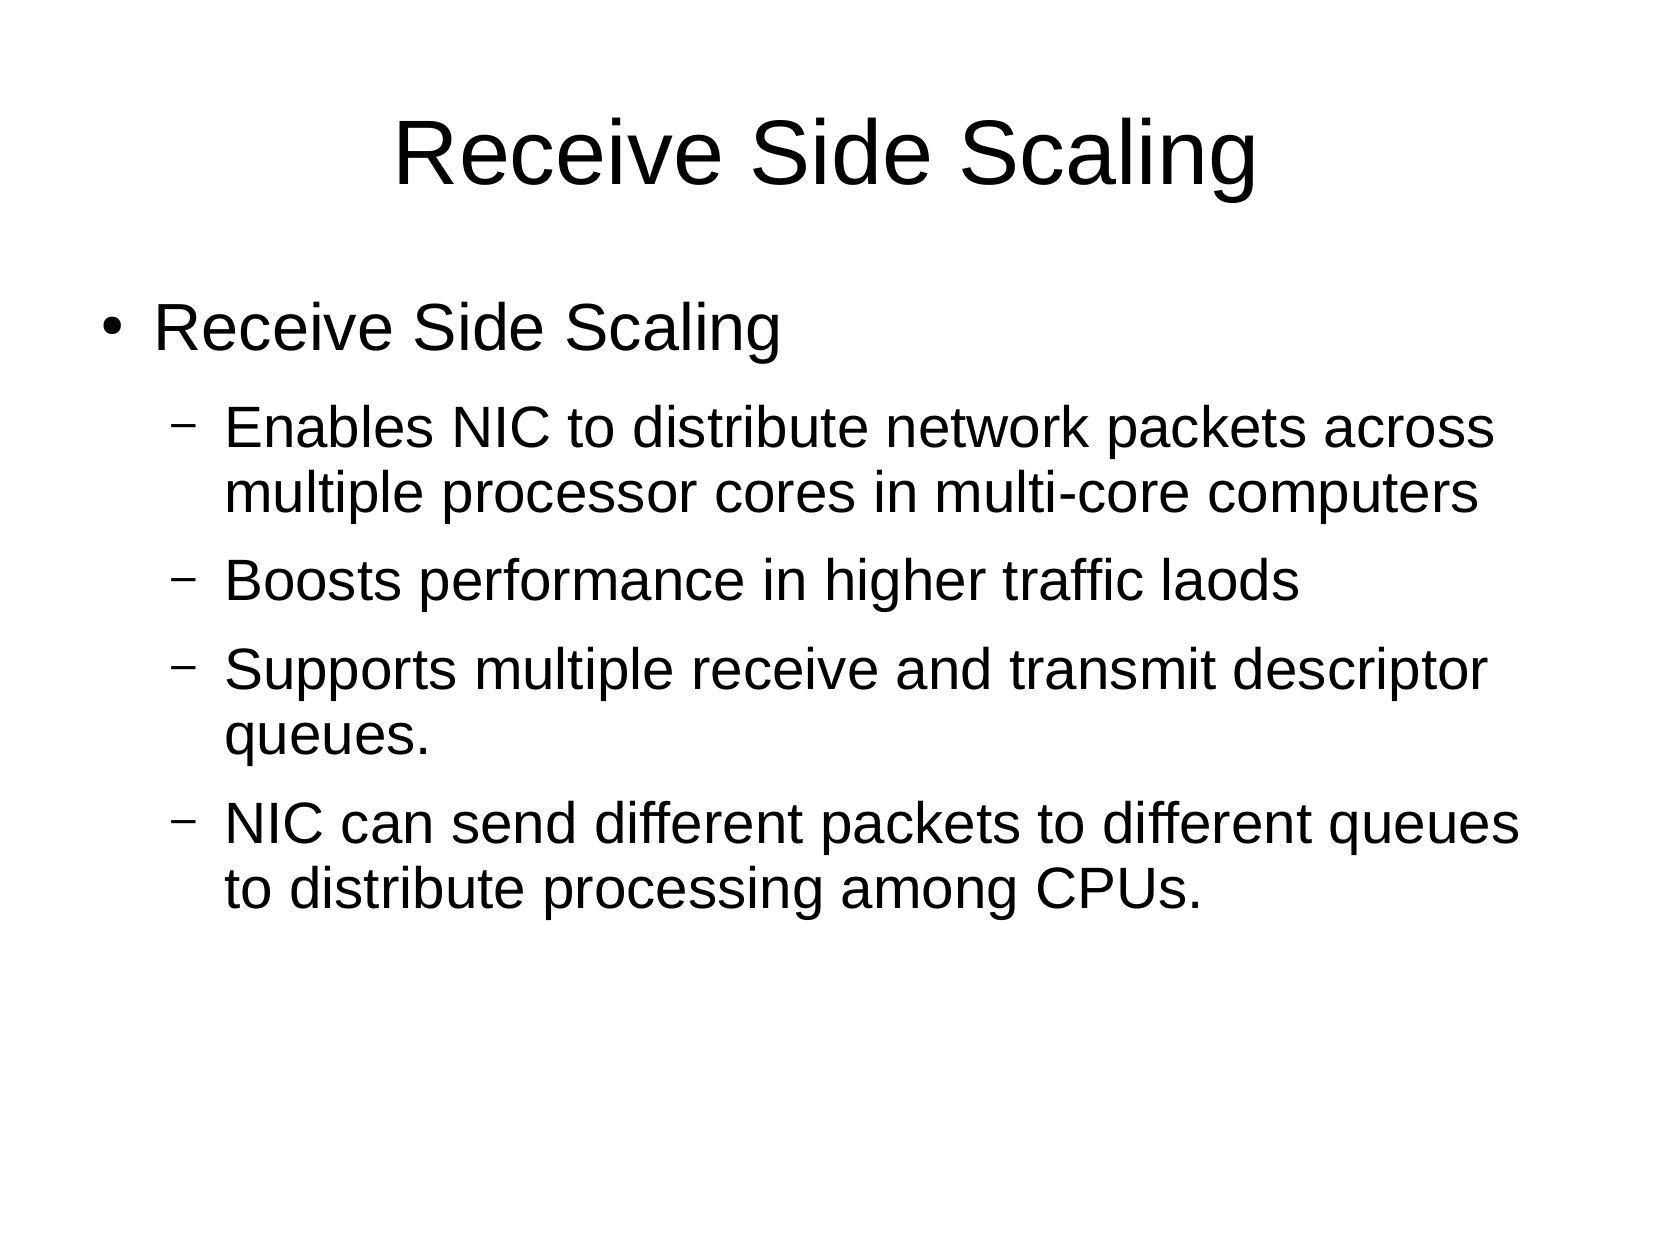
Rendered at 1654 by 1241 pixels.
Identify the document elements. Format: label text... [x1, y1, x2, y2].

title Receive Side Scaling [82, 49, 1571, 257]
list Receive Side Scaling Enables NIC to distribute network packets across multiple processor cores in multi-core computers Boosts performance in higher traffic laods Supports multiple receive and transmit descriptor queues. NIC can send different packets to different queues to distribute processing among CPUs. [82, 290, 1571, 1010]
